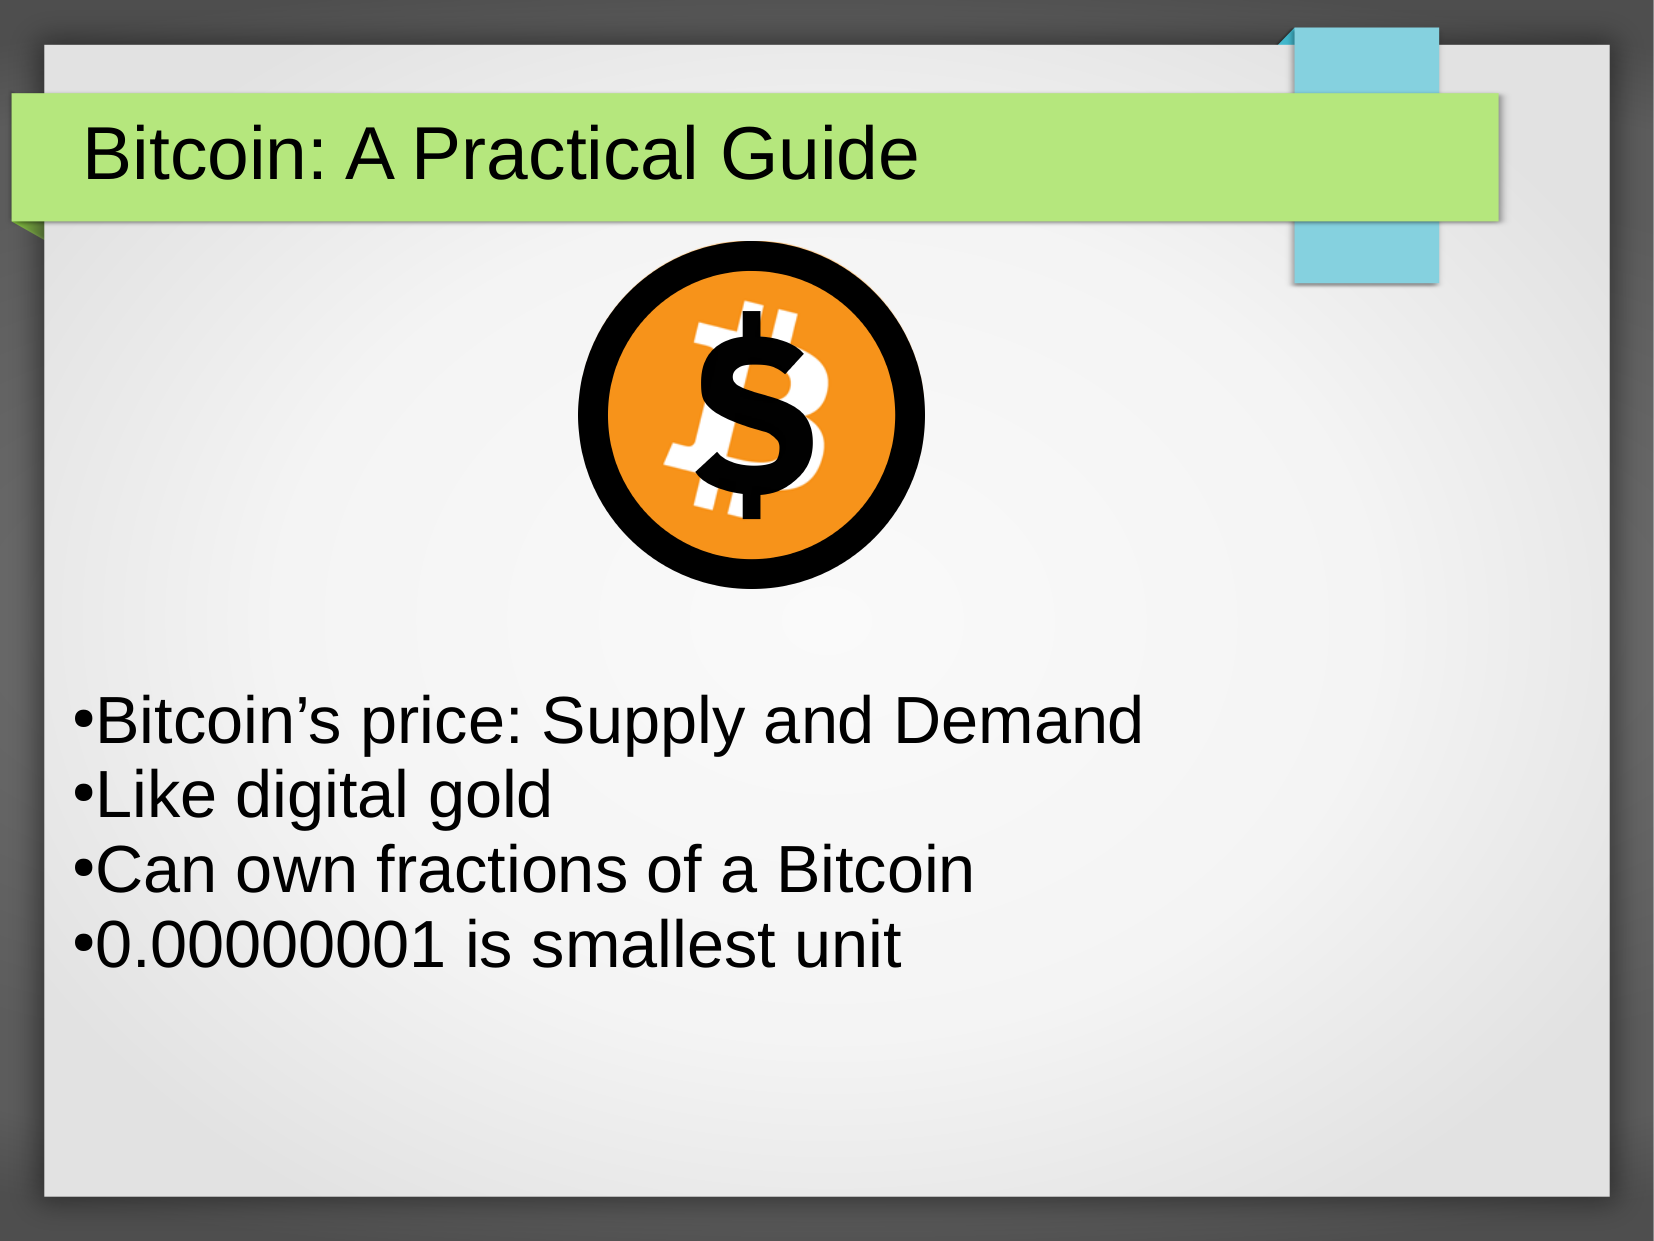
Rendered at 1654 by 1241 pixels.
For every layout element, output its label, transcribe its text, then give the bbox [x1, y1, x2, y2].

subtitle Bitcoin’s price: Supply and Demand Like digital gold Can own fractions of a Bitcoin 0.00000001 is smallest unit [71, 630, 1561, 1035]
picture [0, 0, 1654, 1241]
title Bitcoin: A Practical Guide [82, 94, 1264, 213]
